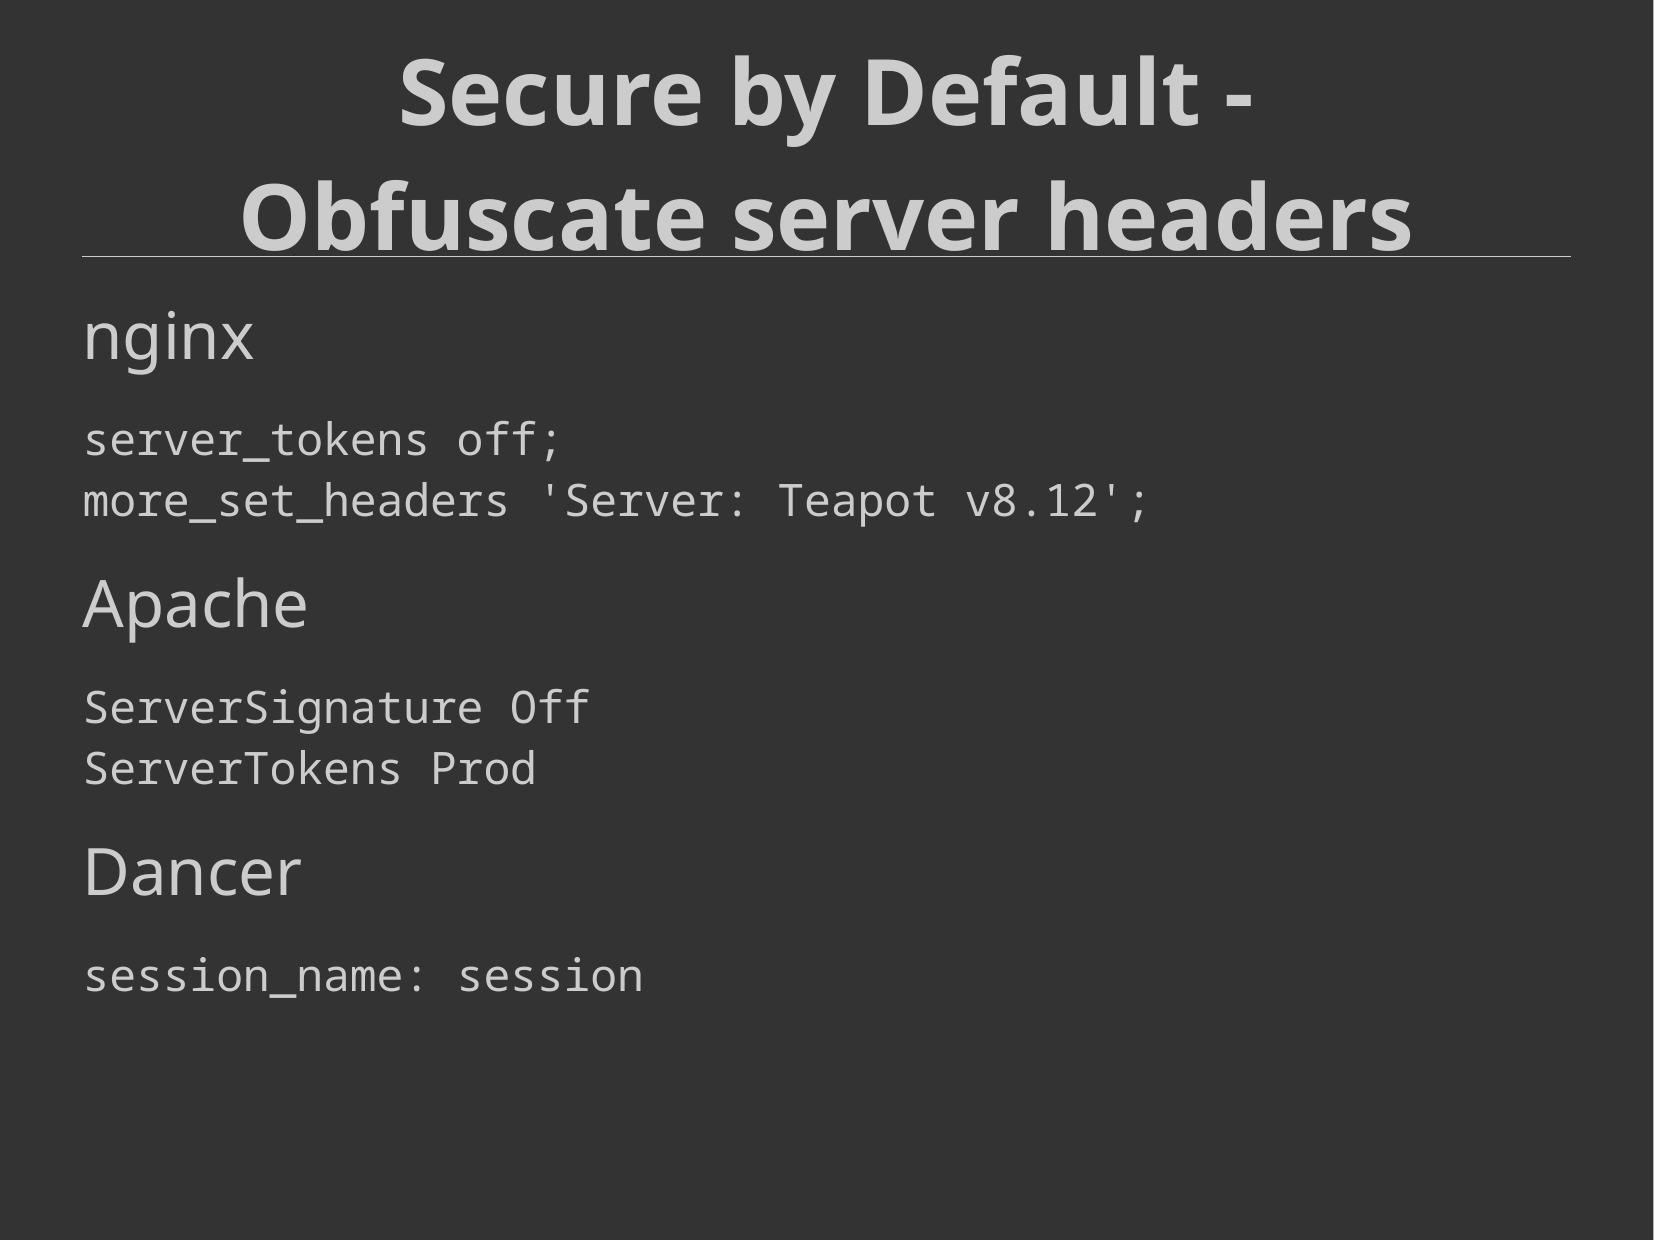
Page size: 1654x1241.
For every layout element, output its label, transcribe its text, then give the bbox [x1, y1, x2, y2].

title Secure by Default - Obfuscate server headers [82, 45, 1571, 260]
list nginx server_tokens off; more_set_headers 'Server: Teapot v8.12'; Apache ServerSignature Off ServerTokens Prod Dancer session_name: session [82, 290, 1571, 1010]
